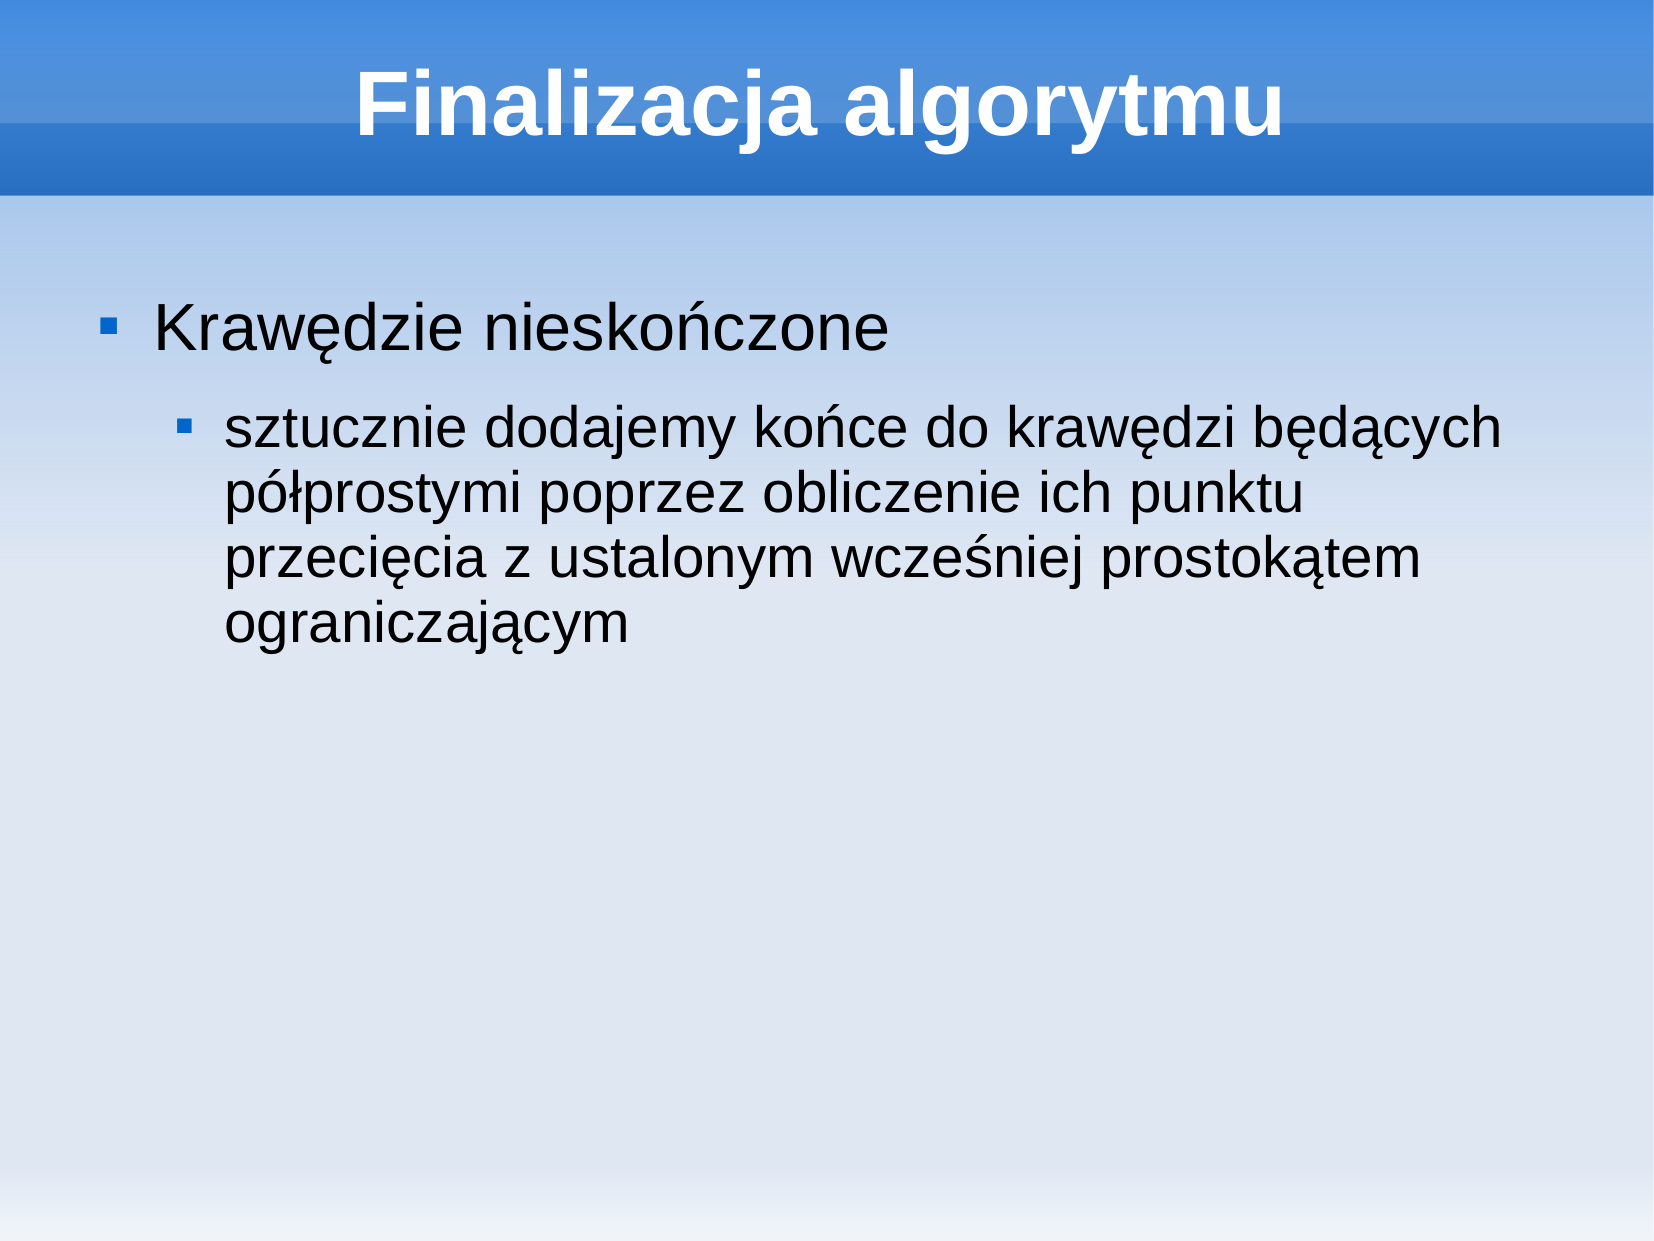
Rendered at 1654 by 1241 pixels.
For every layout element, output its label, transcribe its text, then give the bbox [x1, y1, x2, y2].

picture [0, 0, 1654, 1241]
title Finalizacja algorytmu [76, 0, 1565, 208]
list Krawędzie nieskończone sztucznie dodajemy końce do krawędzi będących półprostymi poprzez obliczenie ich punktu przecięcia z ustalonym wcześniej prostokątem ograniczającym [82, 290, 1571, 1109]
